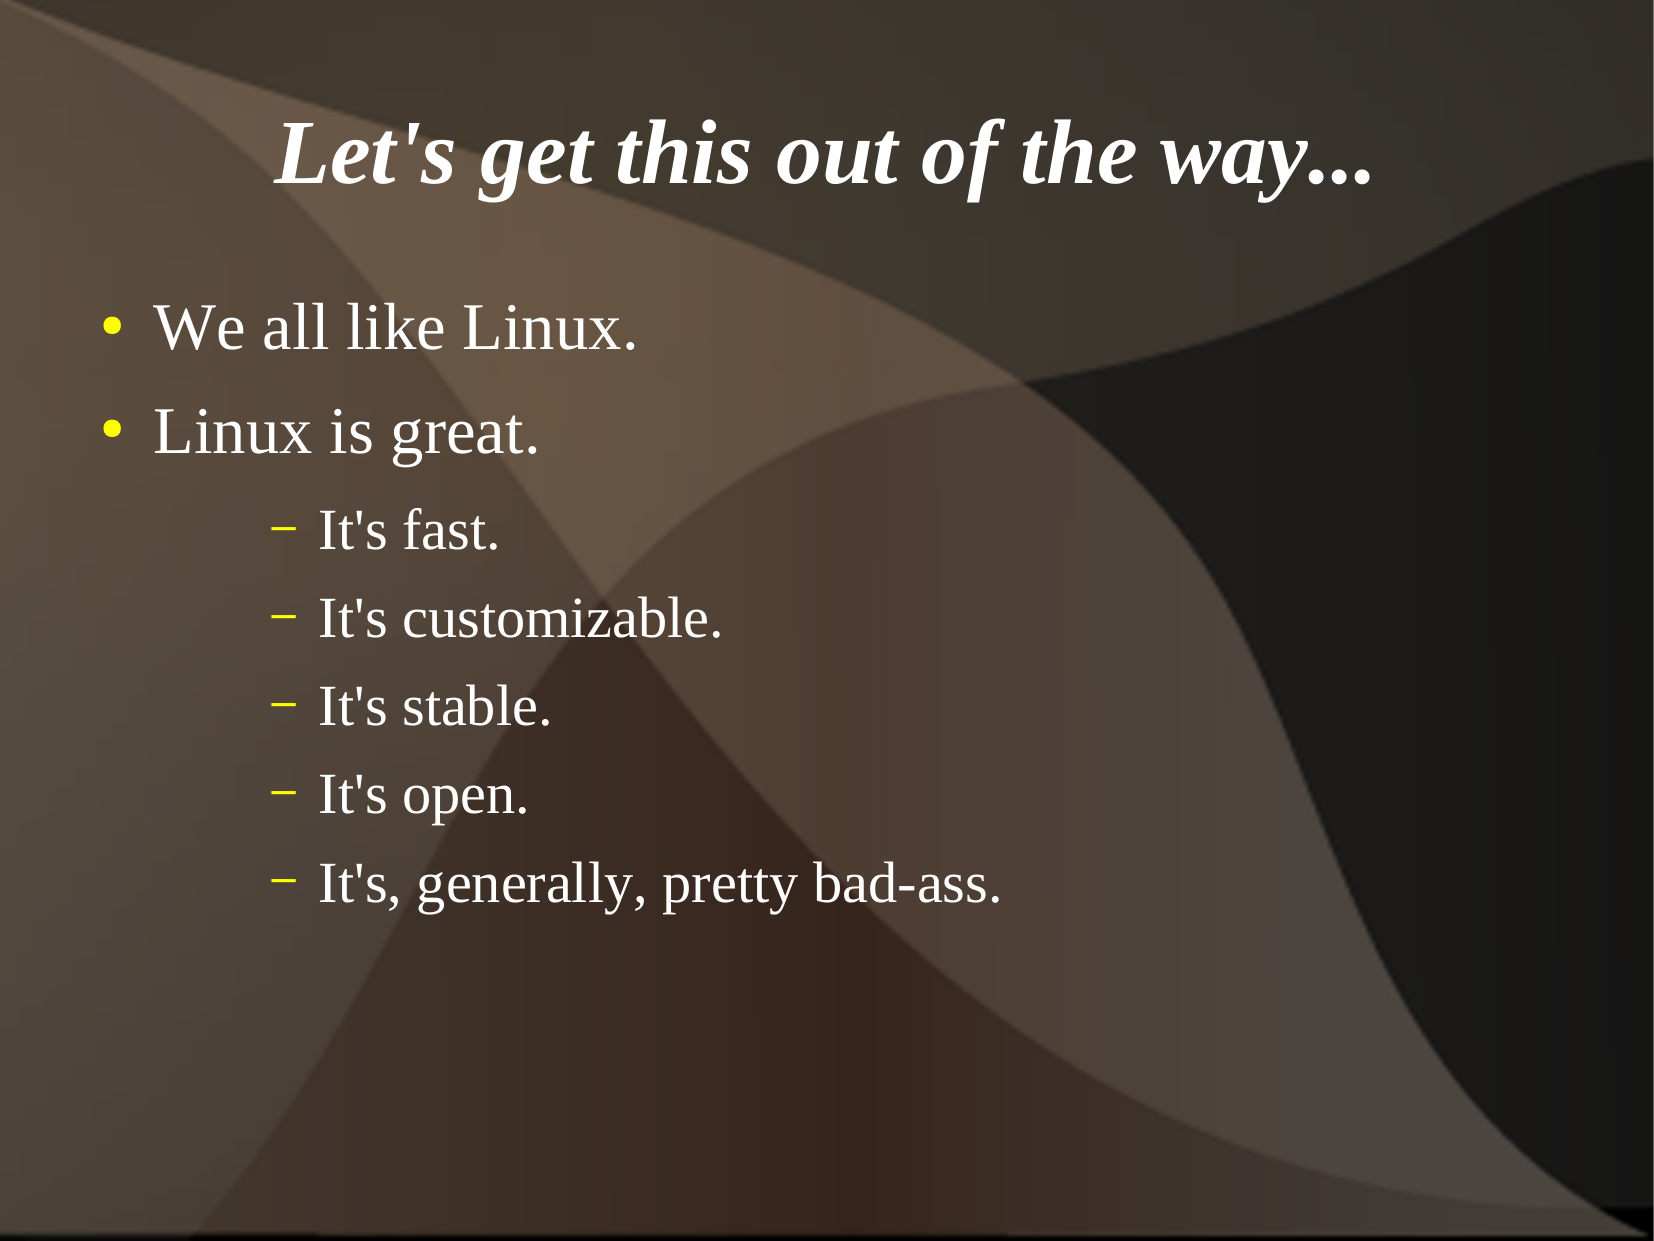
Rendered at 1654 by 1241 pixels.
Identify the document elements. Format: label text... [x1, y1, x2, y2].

title Let's get this out of the way... [82, 49, 1571, 257]
list We all like Linux. Linux is great. It's fast. It's customizable. It's stable. It's open. It's, generally, pretty bad-ass. [82, 290, 1571, 1109]
picture [0, 0, 1654, 1241]
